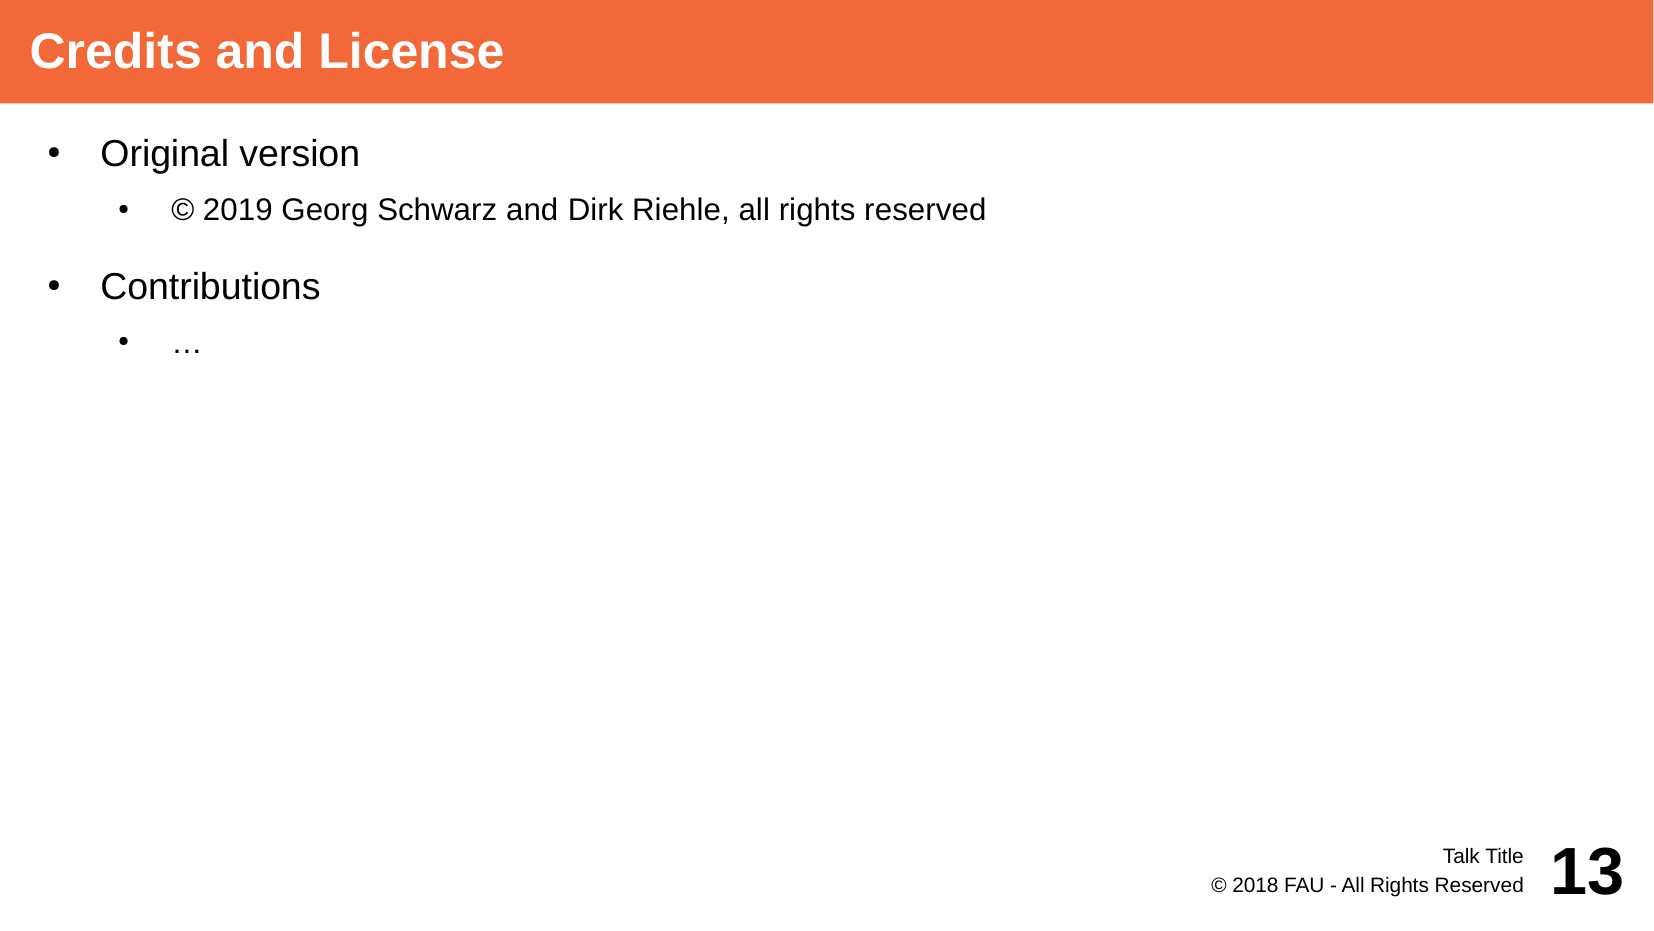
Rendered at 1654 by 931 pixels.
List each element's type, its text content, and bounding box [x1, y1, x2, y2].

list Original version © 2019 Georg Schwarz and Dirk Riehle, all rights reserved Contributions … [29, 132, 1625, 813]
title Credits and License [0, 0, 1654, 104]
